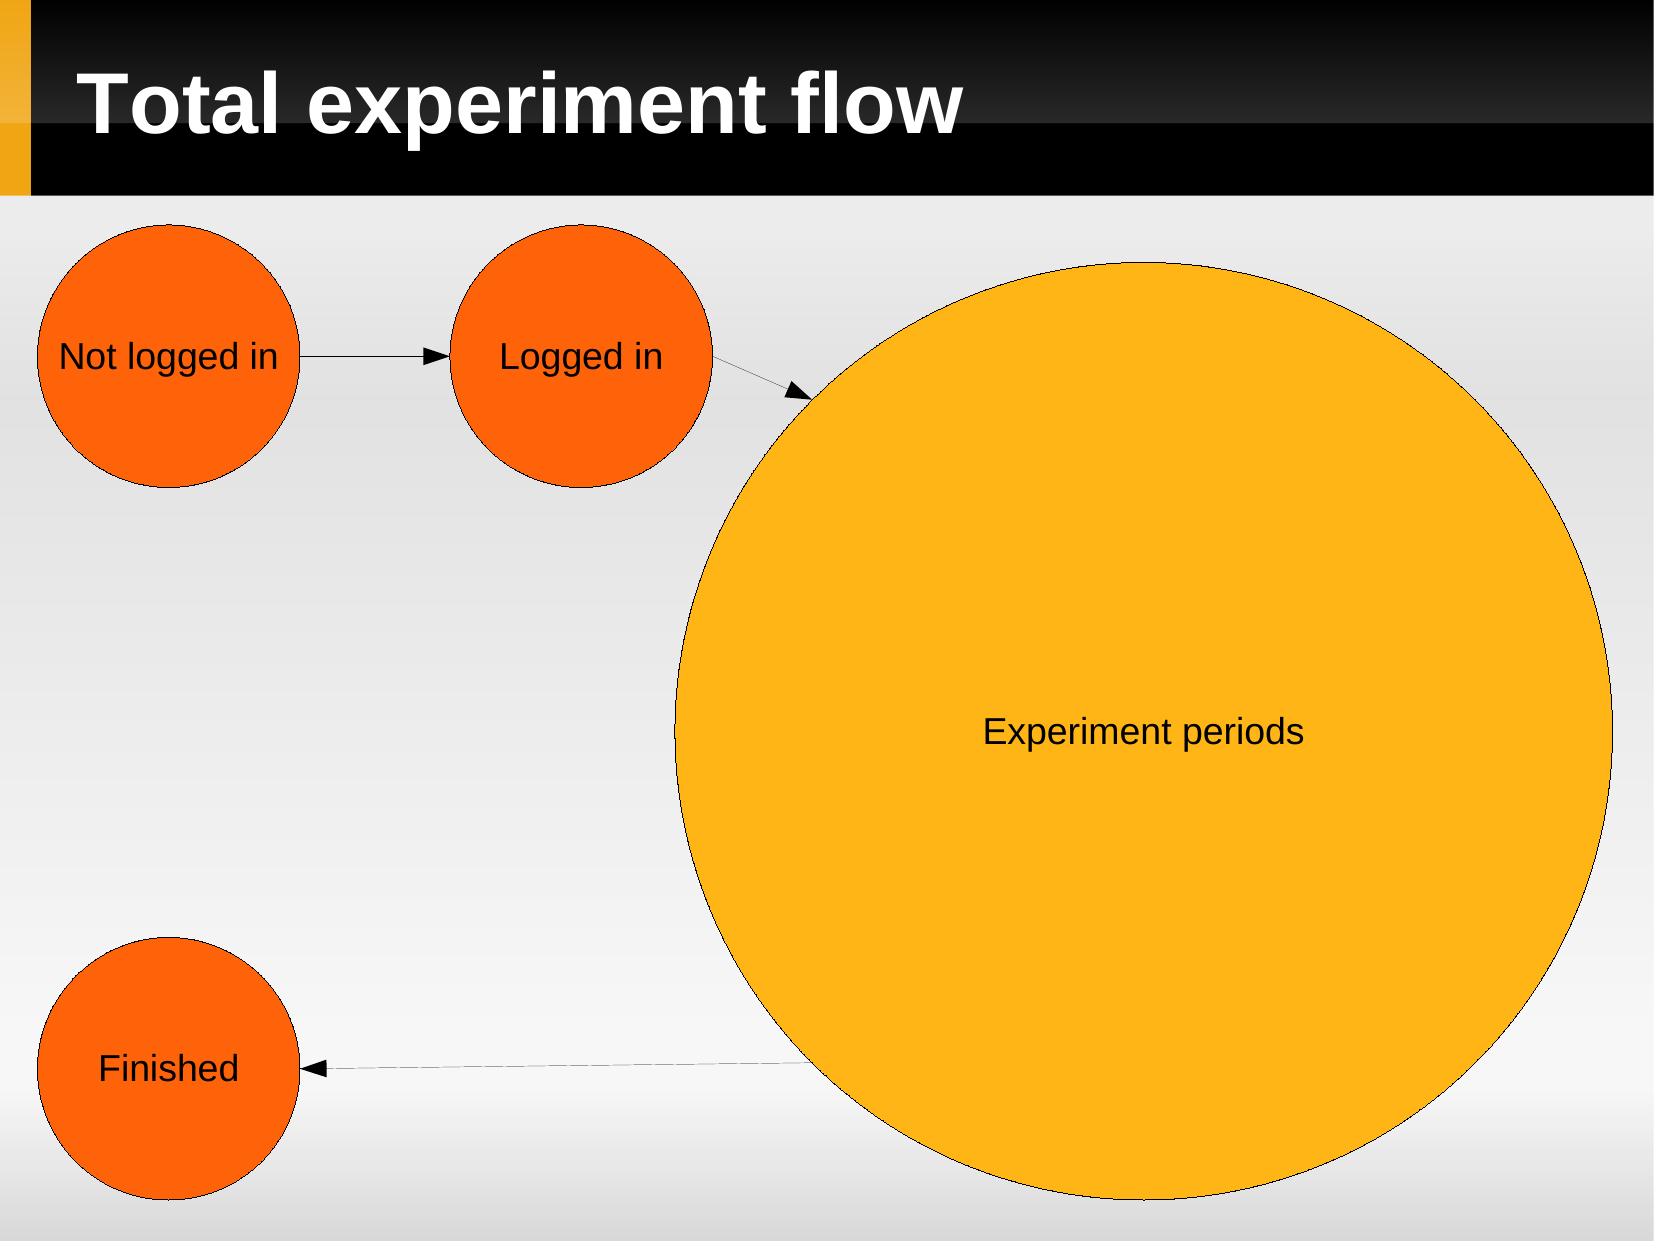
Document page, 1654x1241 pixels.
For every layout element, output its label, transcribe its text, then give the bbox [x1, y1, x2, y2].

text_box Logged in [449, 224, 713, 488]
text_box Finished [37, 937, 300, 1201]
picture [0, 0, 1654, 1241]
text_box Not logged in [37, 224, 300, 488]
text_box Experiment periods [674, 262, 1613, 1201]
title Total experiment flow [76, 0, 1565, 208]
